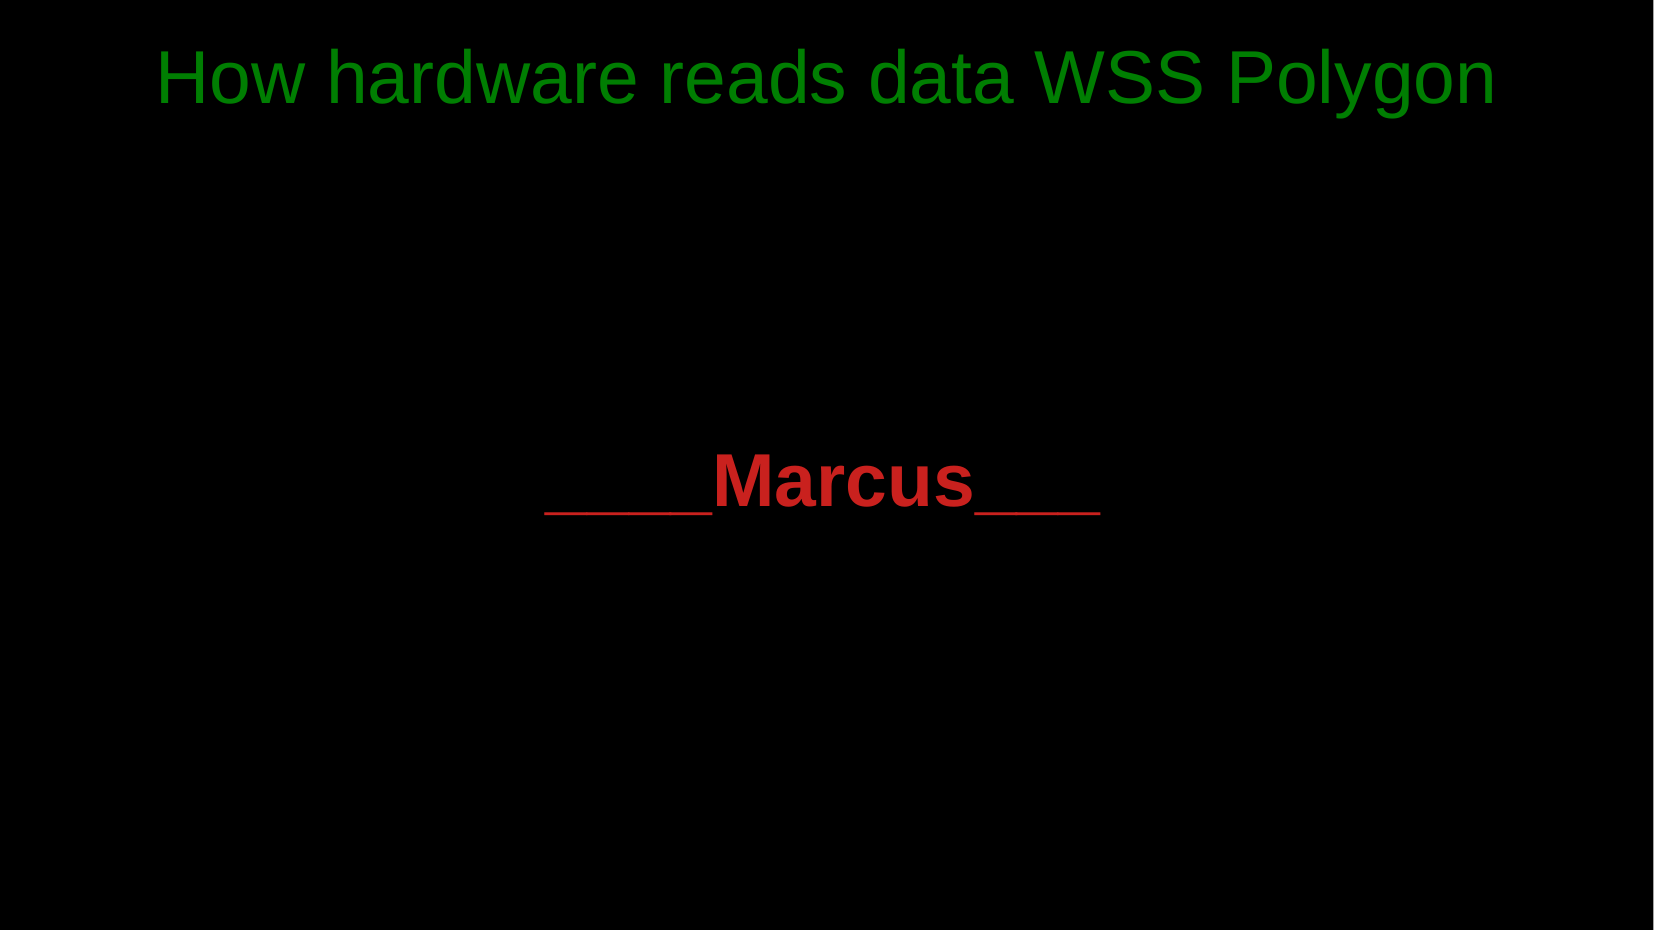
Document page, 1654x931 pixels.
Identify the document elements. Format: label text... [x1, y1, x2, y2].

title ____Marcus___ [0, 375, 1651, 586]
title How hardware reads data WSS Polygon [0, 0, 1654, 156]
